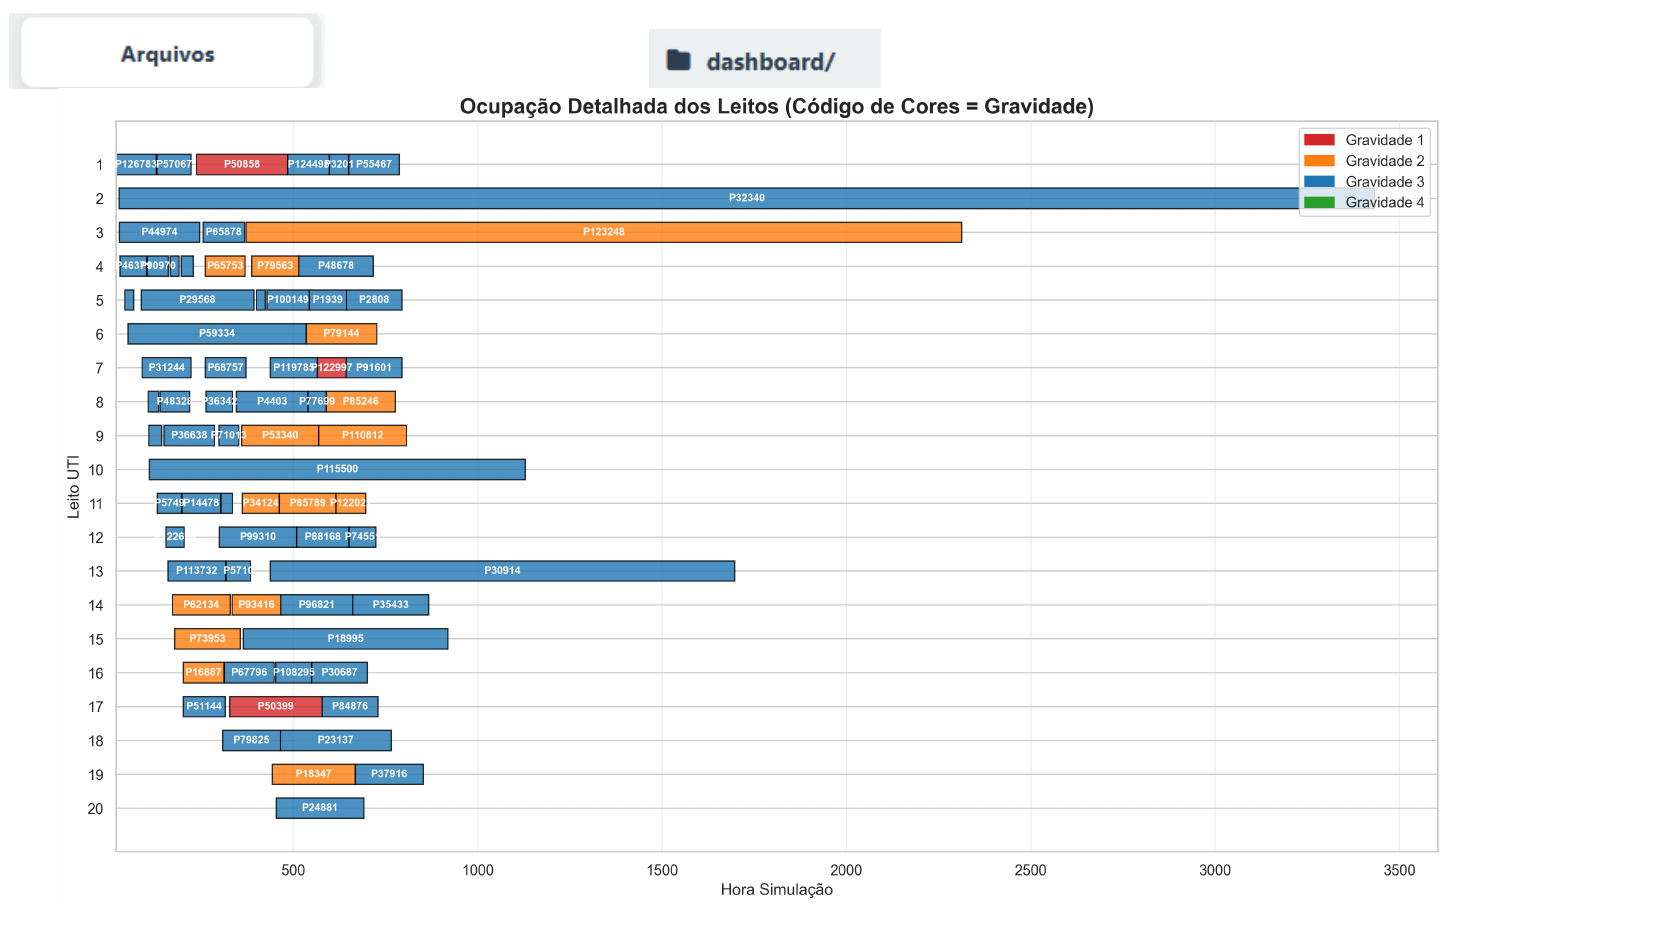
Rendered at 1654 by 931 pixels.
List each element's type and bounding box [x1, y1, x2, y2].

picture [9, 13, 1447, 907]
